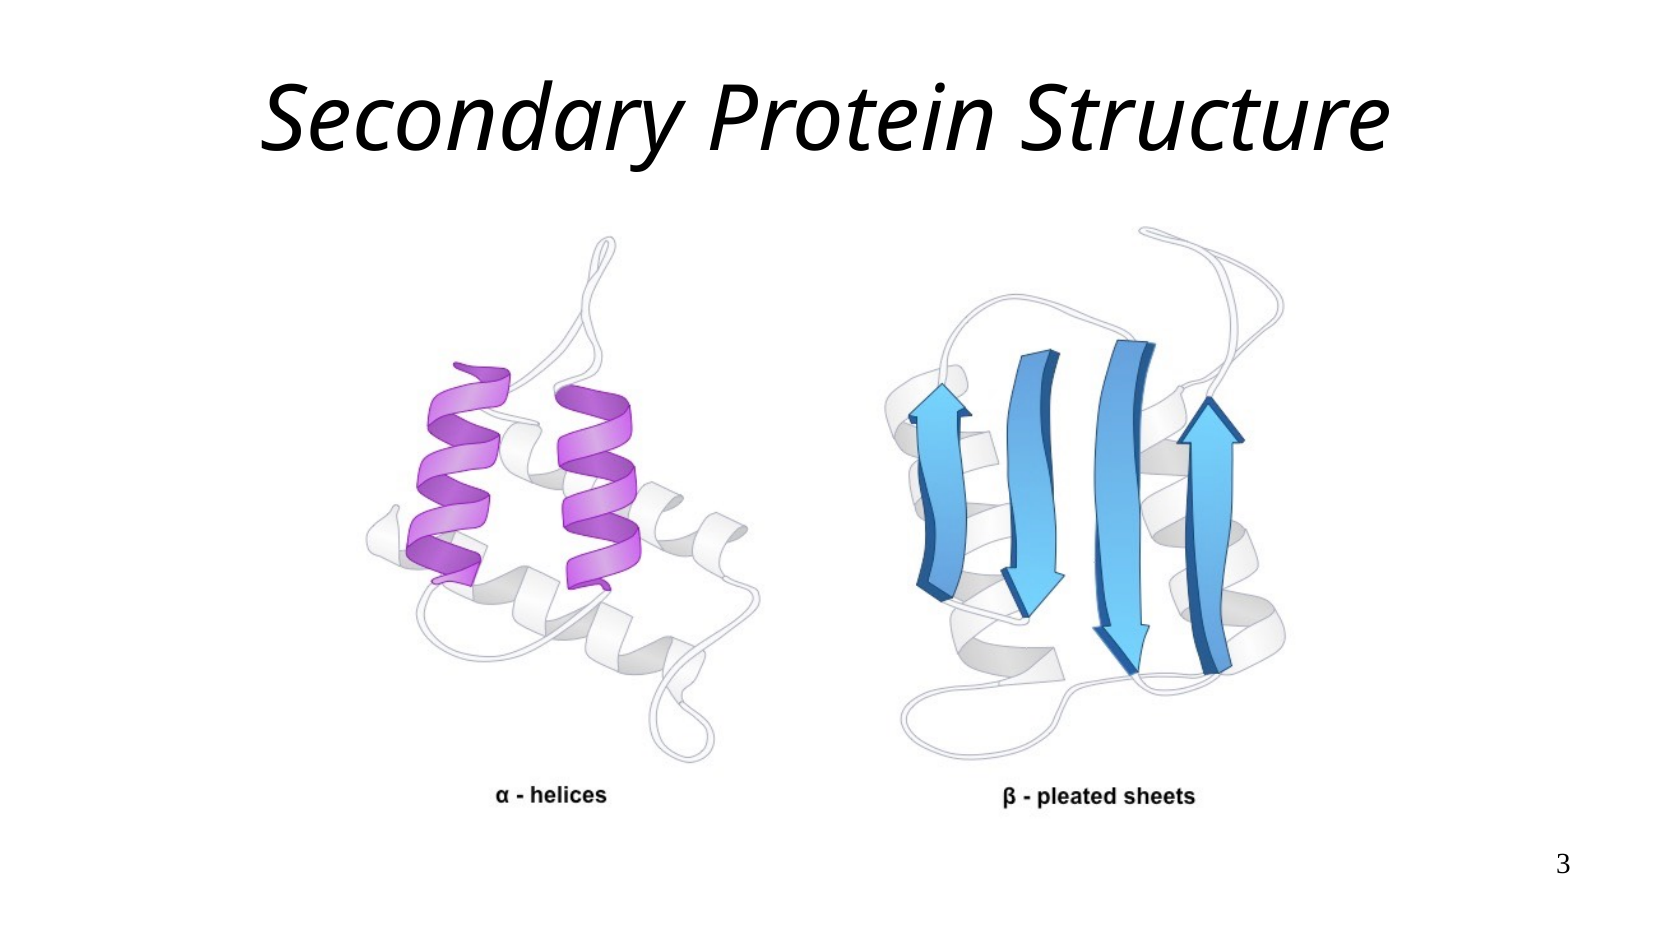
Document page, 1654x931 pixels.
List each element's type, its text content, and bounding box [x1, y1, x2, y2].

title Secondary Protein Structure [82, 37, 1571, 193]
picture [336, 206, 1318, 827]
